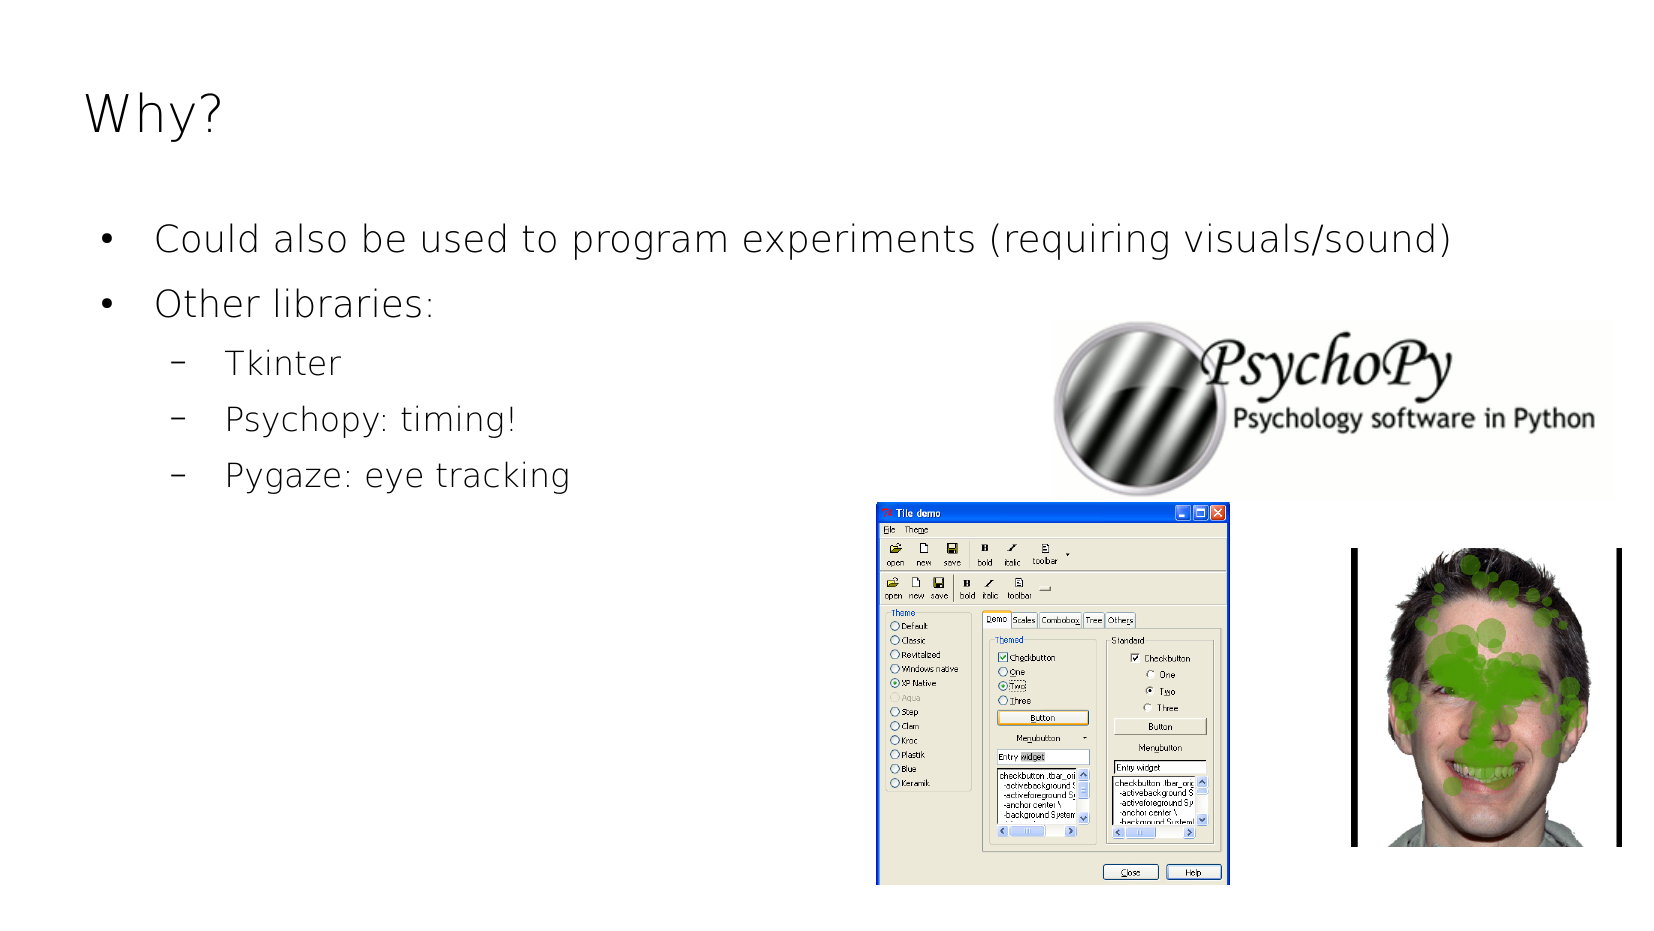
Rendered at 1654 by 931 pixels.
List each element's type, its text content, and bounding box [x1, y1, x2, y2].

picture [1351, 548, 1622, 847]
title Why? [82, 37, 1571, 193]
picture [1052, 320, 1615, 500]
picture [876, 502, 1230, 885]
list Could also be used to program experiments (requiring visuals/sound) Other libraries: Tkinter Psychopy: timing! Pygaze: eye tracking [82, 217, 1571, 758]
